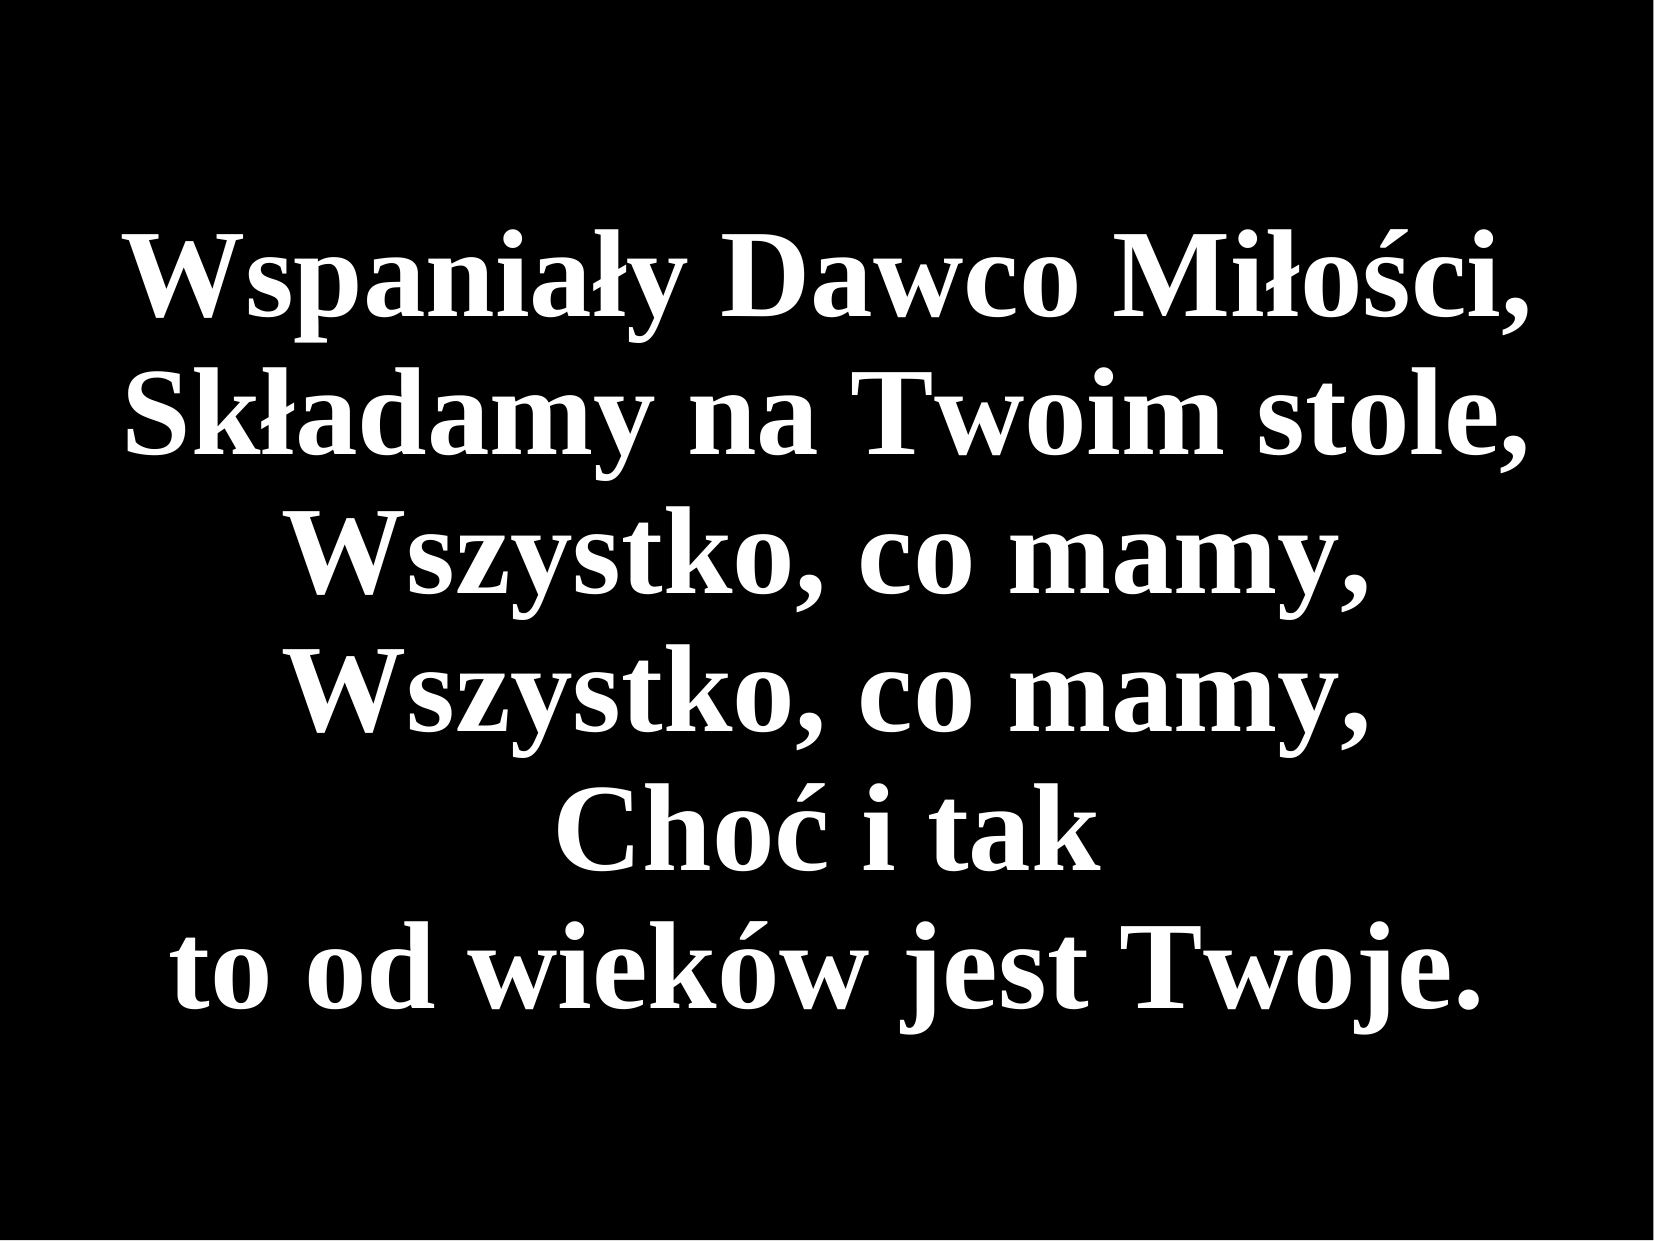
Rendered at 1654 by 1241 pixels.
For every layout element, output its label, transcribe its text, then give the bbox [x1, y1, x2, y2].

title Wspaniały Dawco Miłości, Składamy na Twoim stole, Wszystko, co mamy, Wszystko, co mamy, Choć i tak to od wieków jest Twoje. [0, 0, 1654, 1241]
